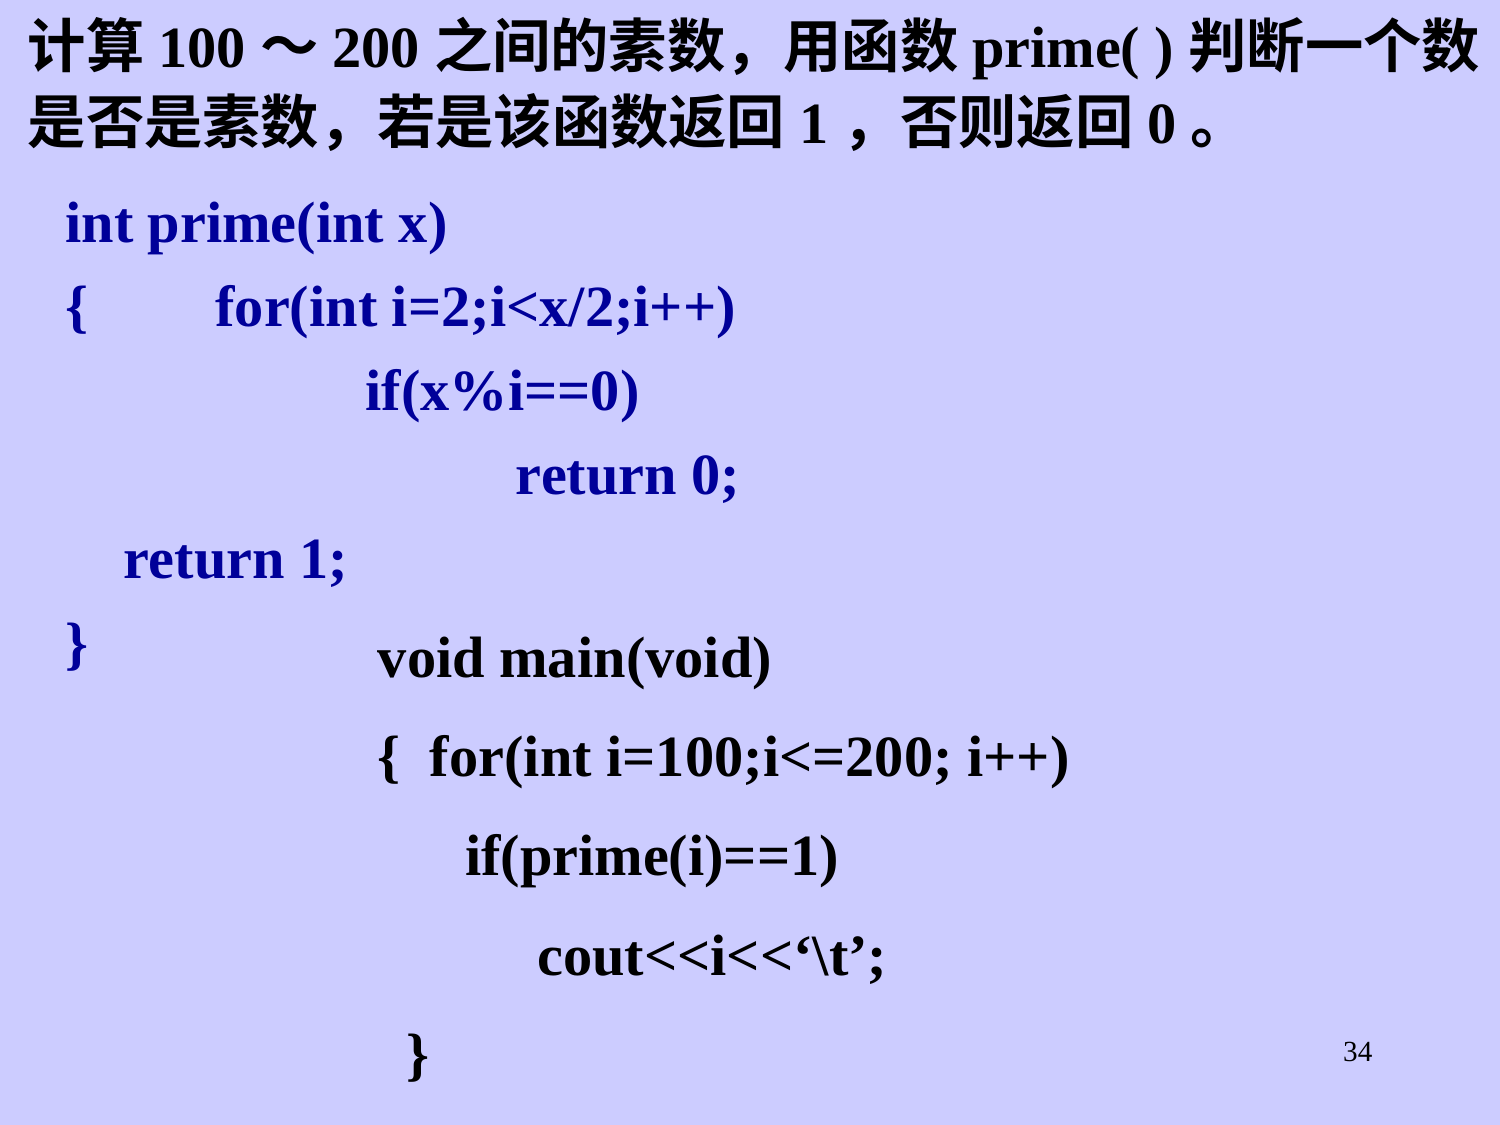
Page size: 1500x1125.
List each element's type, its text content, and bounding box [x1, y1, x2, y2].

text_box 计算100～200之间的素数，用函数prime( )判断一个数是否是素数，若是该函数返回1，否则返回0。 [24, 0, 1500, 158]
text_box <编号> [1074, 1025, 1388, 1101]
text_box int prime(int x) { for(int i=2;i<x/2;i++) if(x%i==0) return 0; return 1; } [62, 174, 1263, 677]
text_box void main(void) { for(int i=100;i<=200; i++) if(prime(i)==1) cout<<i<<‘\t’; } [375, 677, 1213, 1090]
